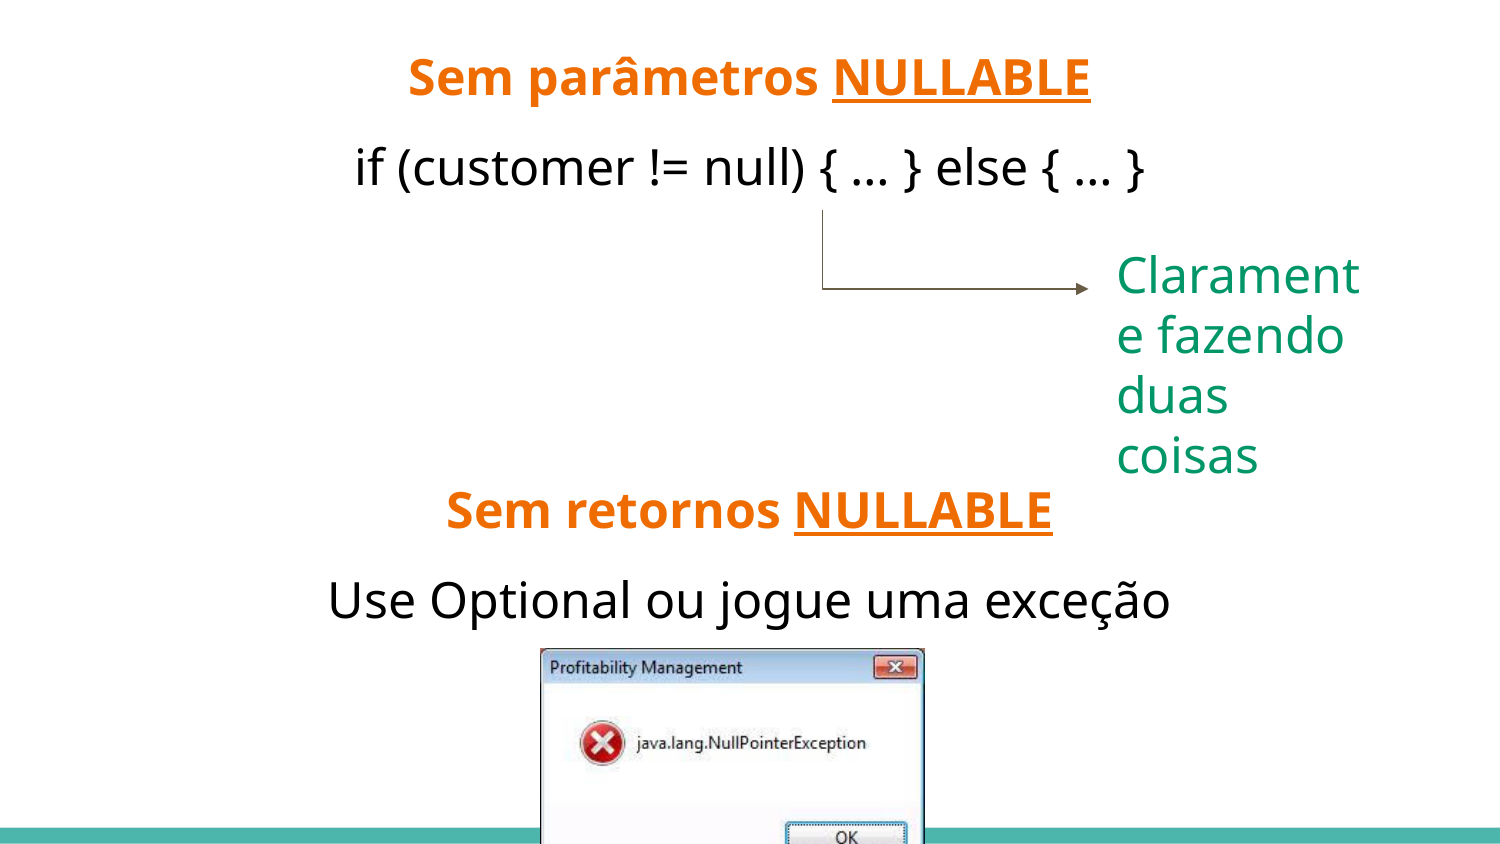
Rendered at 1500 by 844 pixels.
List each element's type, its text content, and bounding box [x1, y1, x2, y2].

text_box Sem parâmetros NULLABLE if (customer != null) { … } else { … } [255, 30, 1245, 227]
text_box Sem retornos NULLABLE Use Optional ou jogue uma exceção [255, 463, 1245, 660]
picture [540, 648, 925, 844]
text_box Claramente fazendo duas coisas [1100, 228, 1389, 464]
